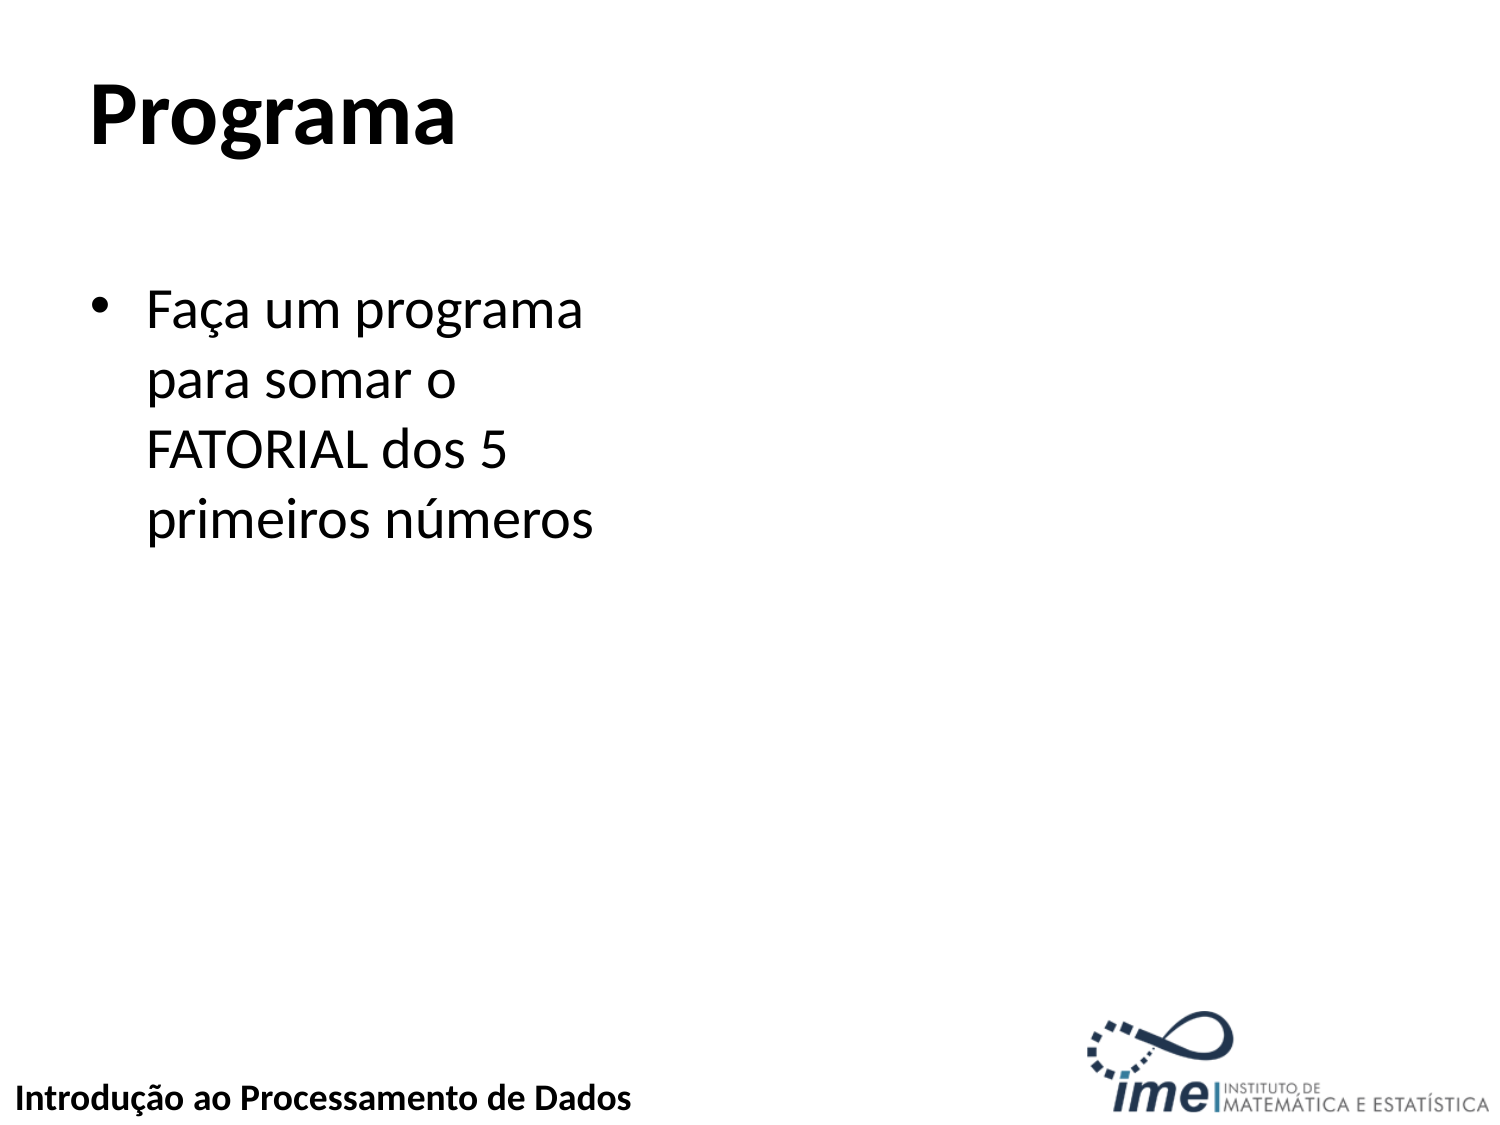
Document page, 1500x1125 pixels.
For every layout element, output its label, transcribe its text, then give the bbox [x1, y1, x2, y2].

list Faça um programa para somar o FATORIAL dos 5 primeiros números [75, 262, 644, 1005]
title Programa [75, 45, 1425, 233]
picture [1086, 1011, 1495, 1115]
